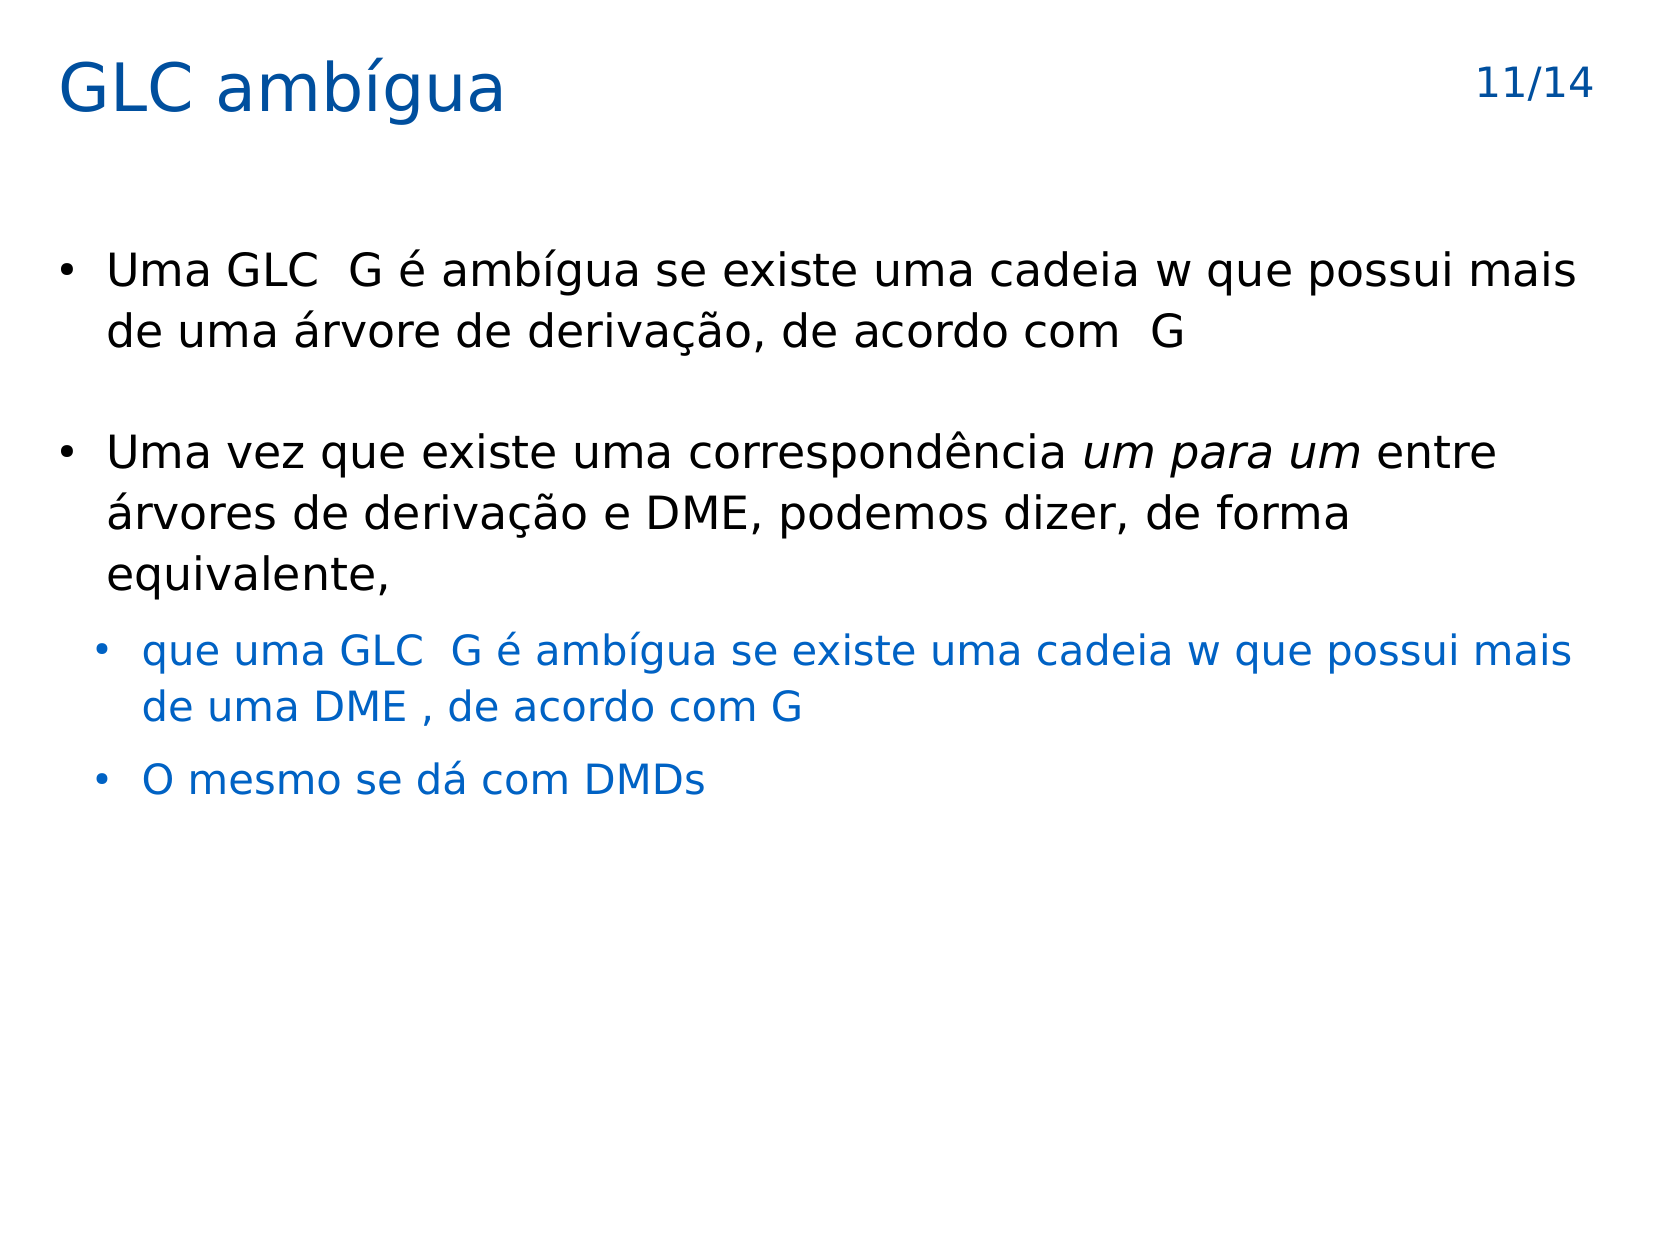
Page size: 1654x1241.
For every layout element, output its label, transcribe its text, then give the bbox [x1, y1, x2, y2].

title GLC ambígua [59, 29, 1625, 148]
list Uma GLC G é ambígua se existe uma cadeia w que possui mais de uma árvore de derivação, de acordo com G Uma vez que existe uma correspondência um para um entre árvores de derivação e DME, podemos dizer, de forma equivalente, que uma GLC G é ambígua se existe uma cadeia w que possui mais de uma DME , de acordo com G O mesmo se dá com DMDs [59, 236, 1595, 1211]
